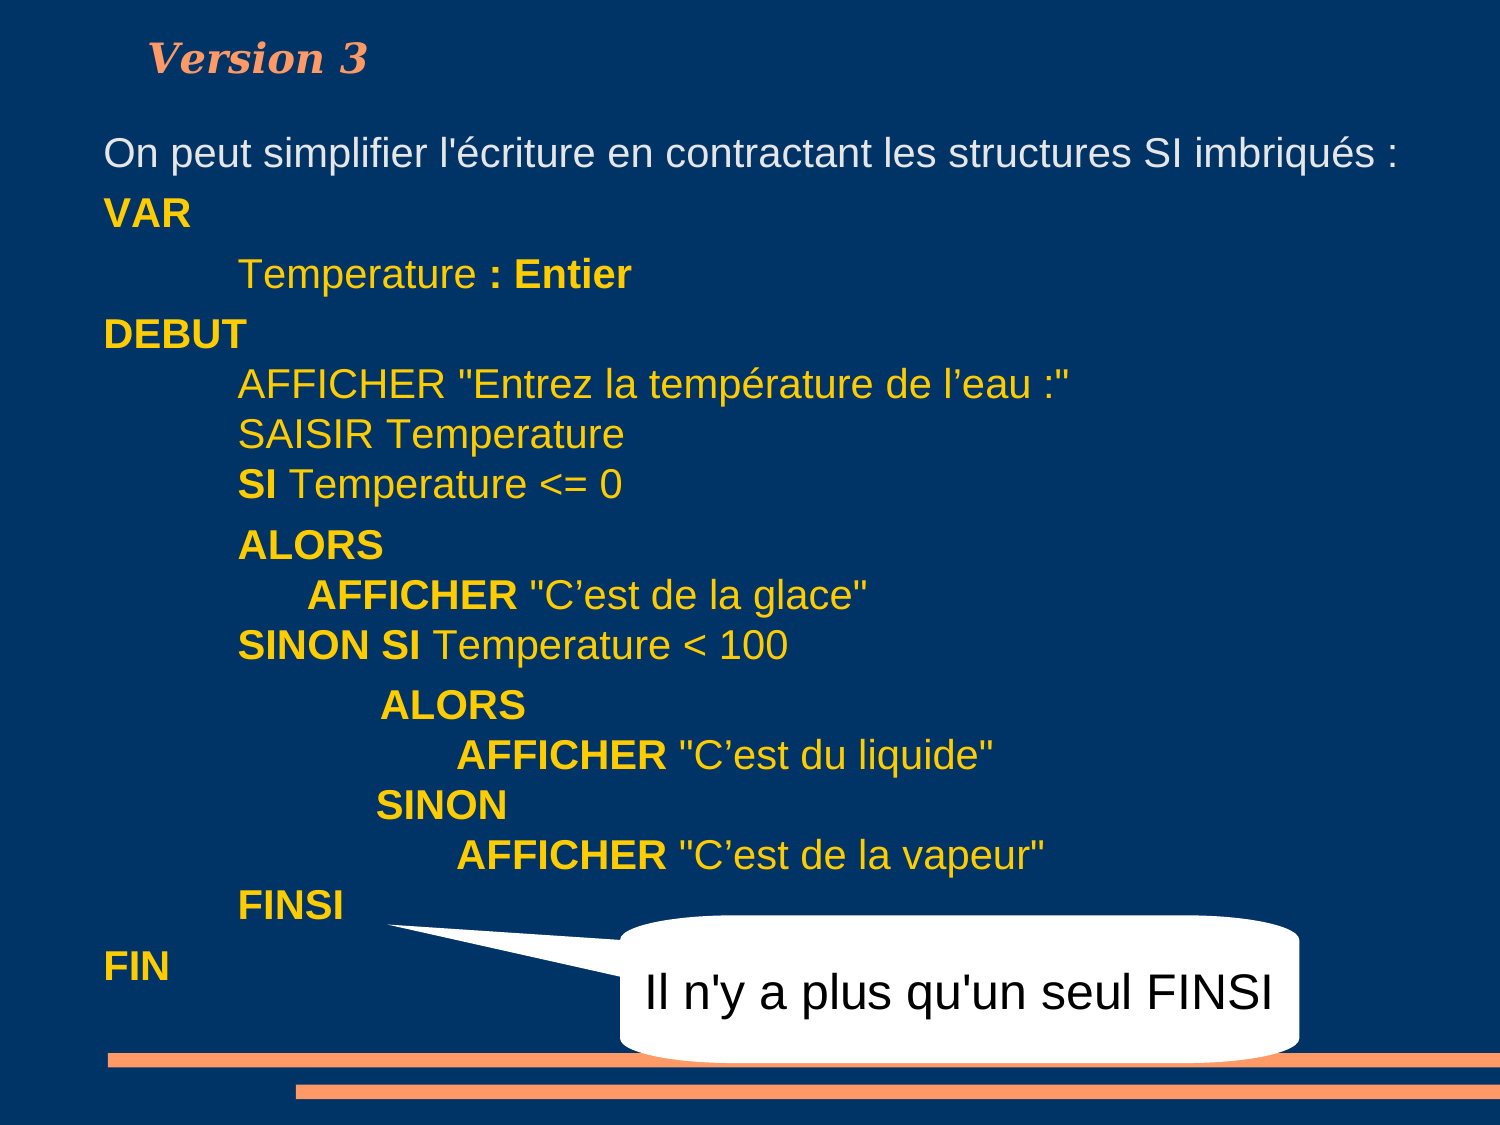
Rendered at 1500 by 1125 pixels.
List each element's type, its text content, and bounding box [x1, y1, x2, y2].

title Version 3 [112, 0, 1388, 114]
text_box Il n'y a plus qu'un seul FINSI [387, 915, 1300, 1064]
list On peut simplifier l'écriture en contractant les structures SI imbriqués : VAR Temperature : Entier DEBUT AFFICHER "Entrez la température de l’eau :" SAISIR Temperature SI Temperature <= 0 ALORS AFFICHER "C’est de la glace" SINON SI Temperature < 100 ALORS AFFICHER "C’est du liquide" SINON AFFICHER "C’est de la vapeur" FINSI FIN [88, 118, 1447, 922]
